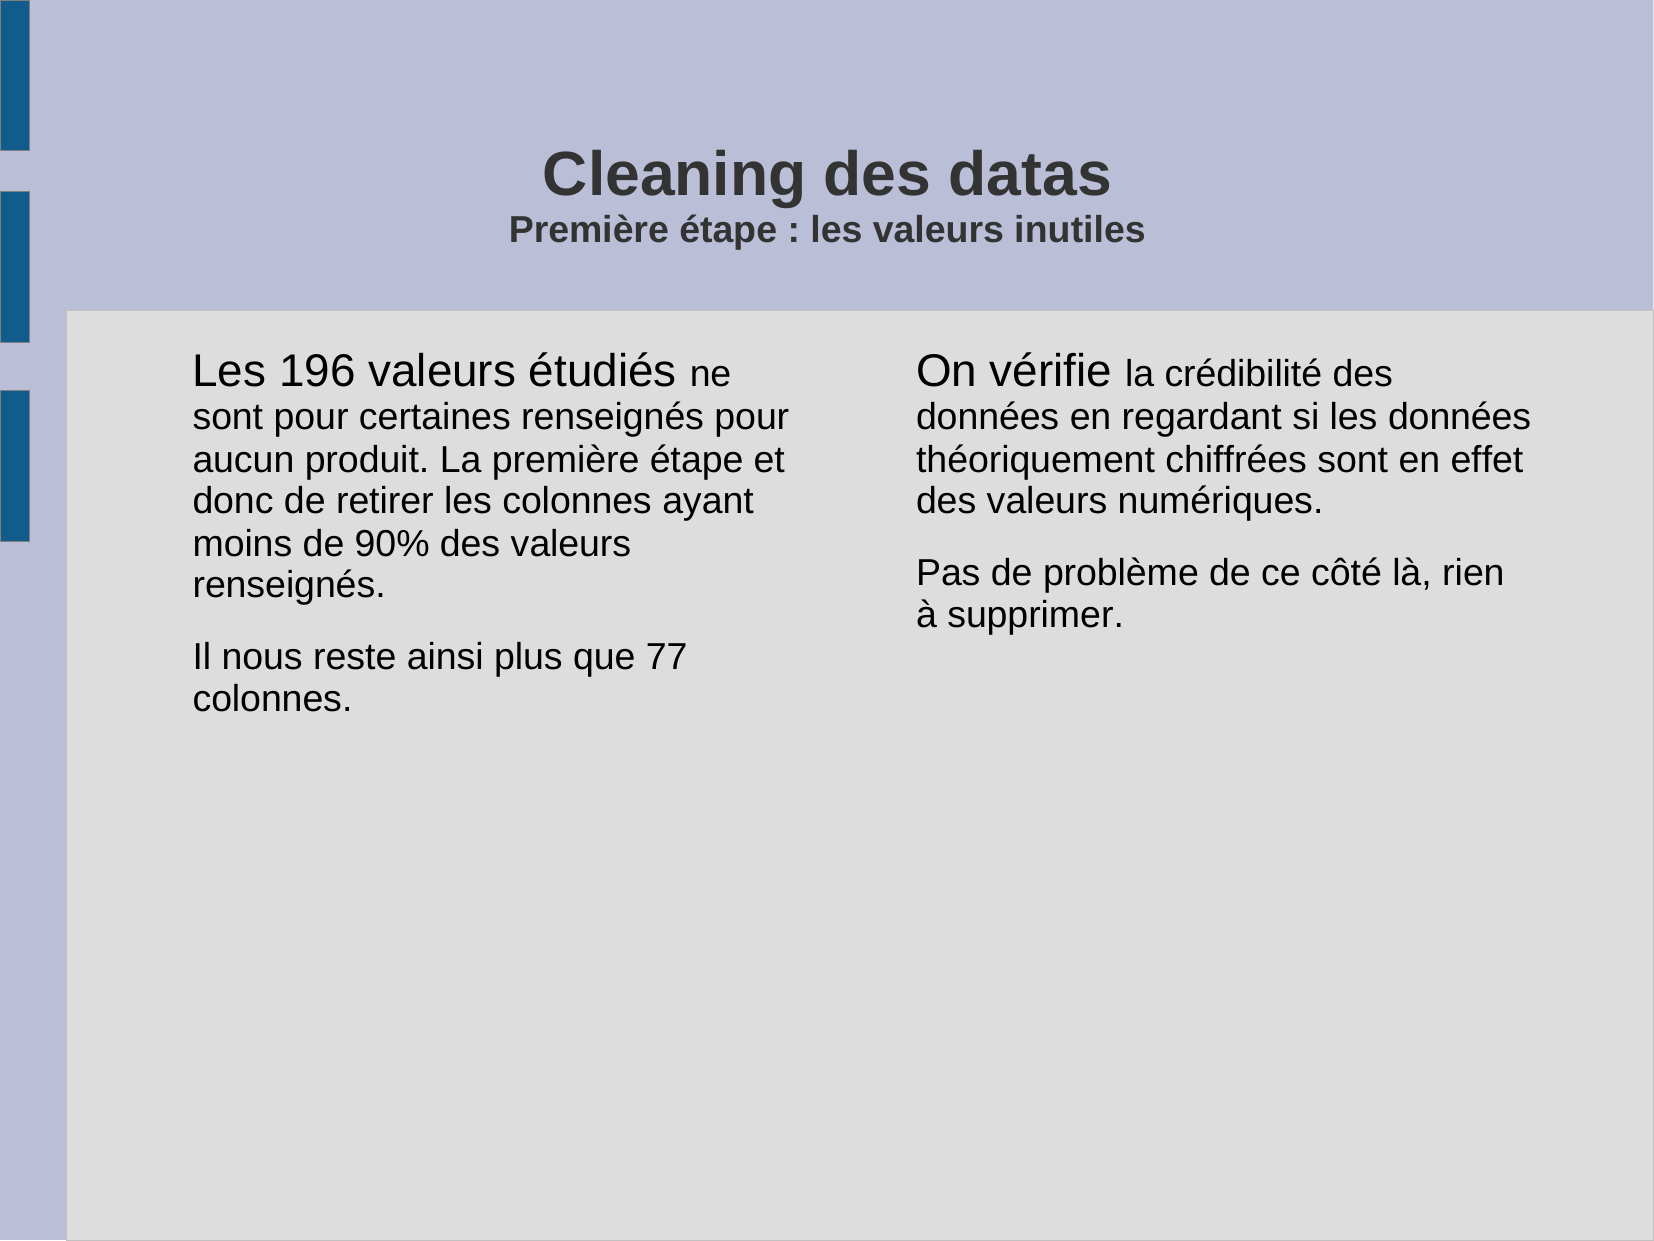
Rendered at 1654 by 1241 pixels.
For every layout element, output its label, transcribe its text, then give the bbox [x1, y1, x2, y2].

list Les 196 valeurs étudiés ne sont pour certaines renseignés pour aucun produit. La première étape et donc de retirer les colonnes ayant moins de 90% des valeurs renseignés. Il nous reste ainsi plus que 77 colonnes. [121, 344, 811, 1127]
title Cleaning des datas Première étape : les valeurs inutiles [121, 91, 1534, 299]
list On vérifie la crédibilité des données en regardant si les données théoriquement chiffrées sont en effet des valeurs numériques. Pas de problème de ce côté là, rien à supprimer. [845, 344, 1535, 1127]
